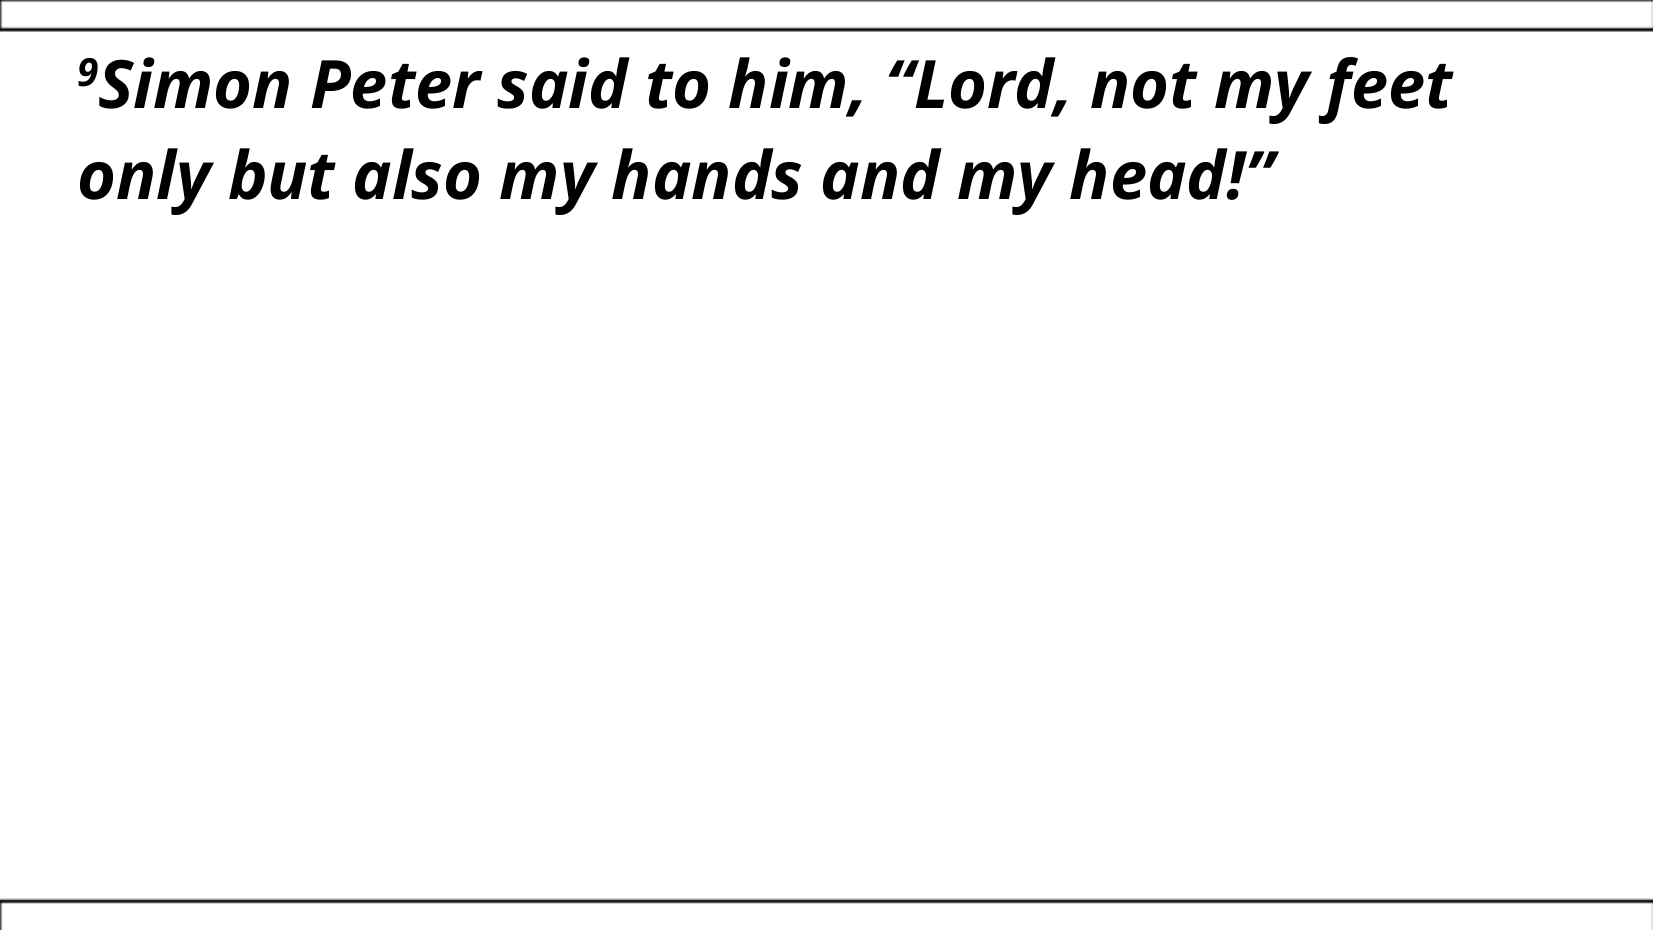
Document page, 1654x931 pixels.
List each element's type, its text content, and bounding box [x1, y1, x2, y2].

picture [0, 0, 1653, 930]
text_box 9Simon Peter said to him, “Lord, not my feet only but also my hands and my head!” [62, 30, 1593, 223]
